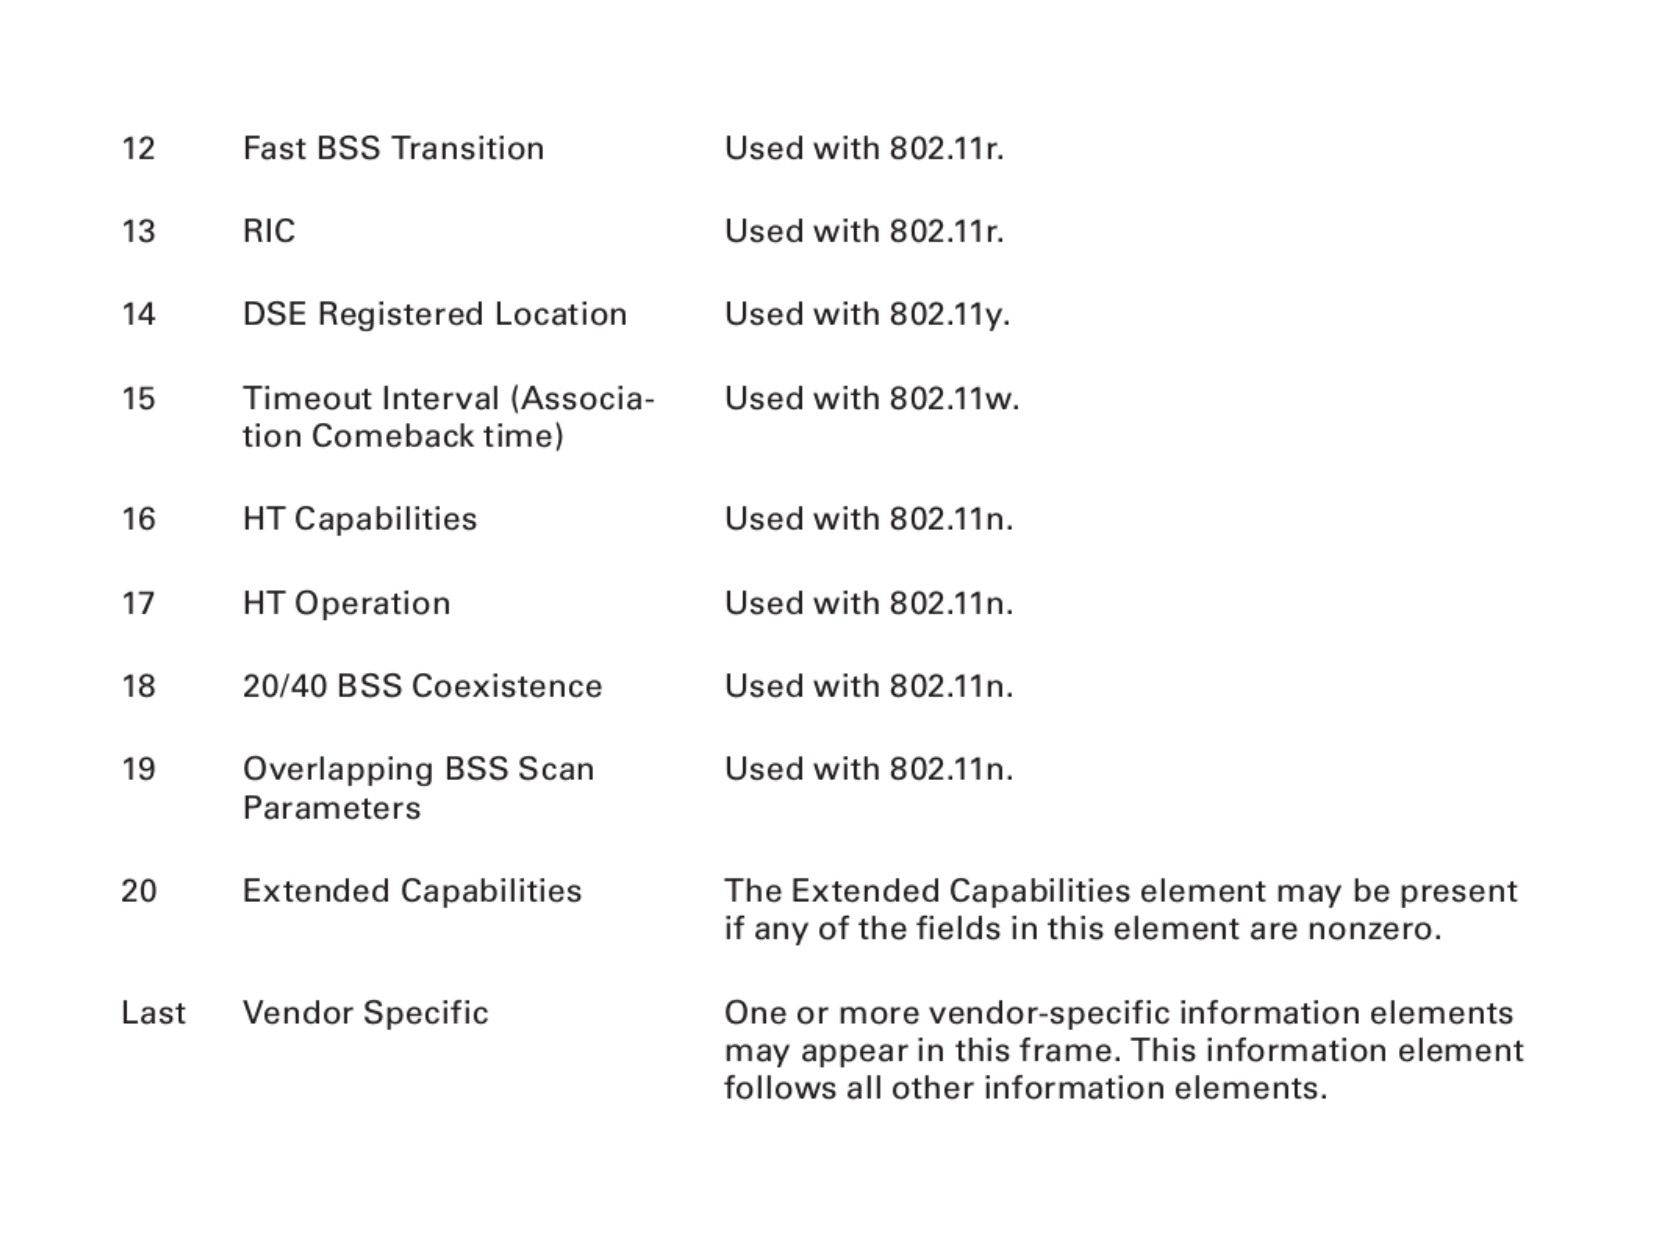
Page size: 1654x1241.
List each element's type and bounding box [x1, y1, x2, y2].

picture [60, 114, 1595, 1127]
